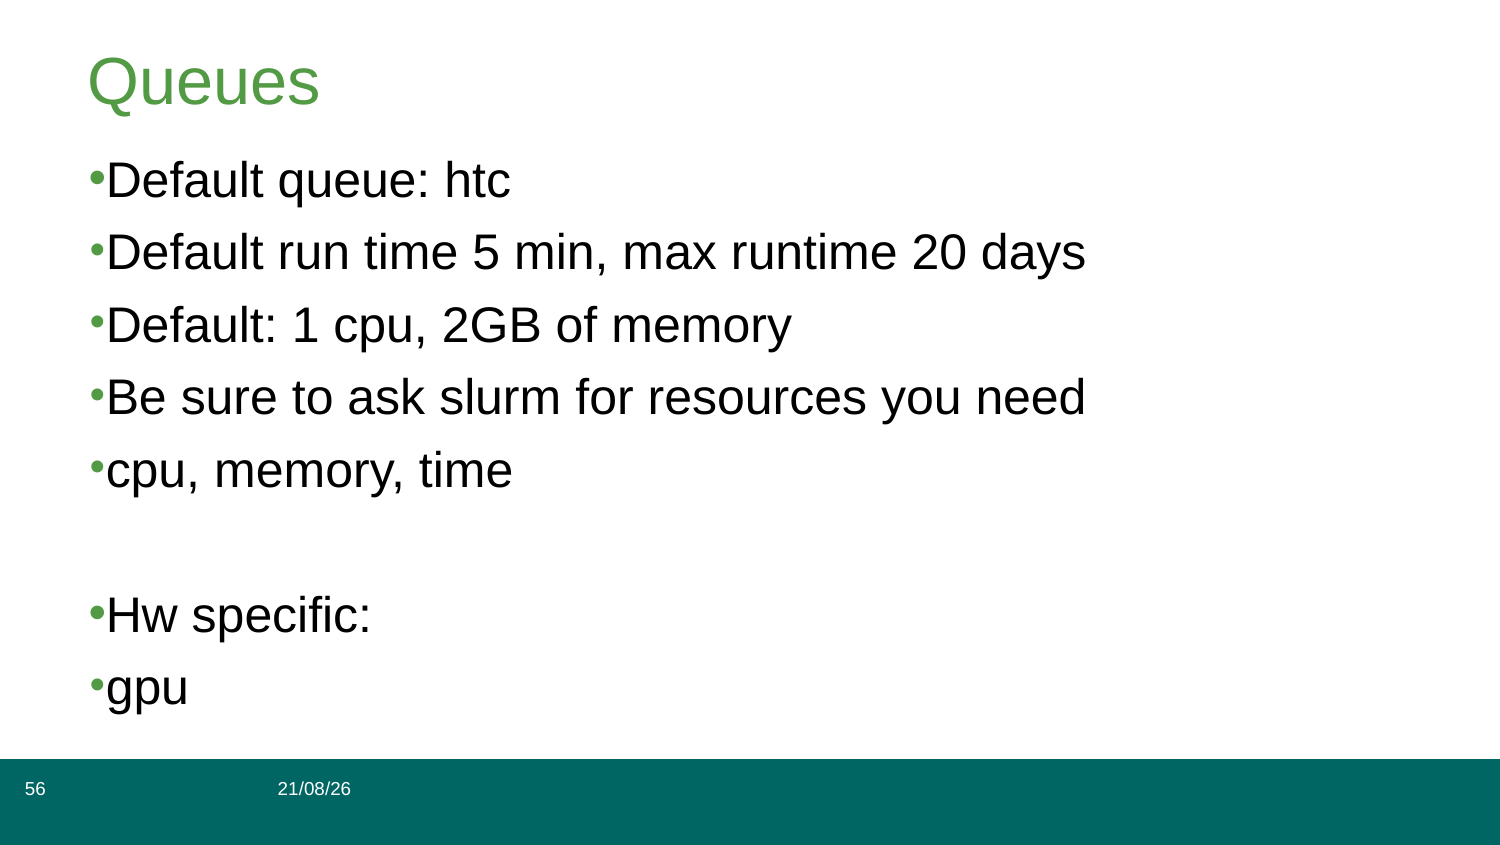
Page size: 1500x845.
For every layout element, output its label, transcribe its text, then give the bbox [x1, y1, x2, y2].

title Queues [87, 37, 1426, 132]
text_box 19/03/19 [277, 776, 553, 799]
list Default queue: htc Default run time 5 min, max runtime 20 days Default: 1 cpu, 2GB of memory Be sure to ask slurm for resources you need cpu, memory, time Hw specific: gpu [88, 147, 1427, 715]
text_box <number> [24, 776, 76, 799]
